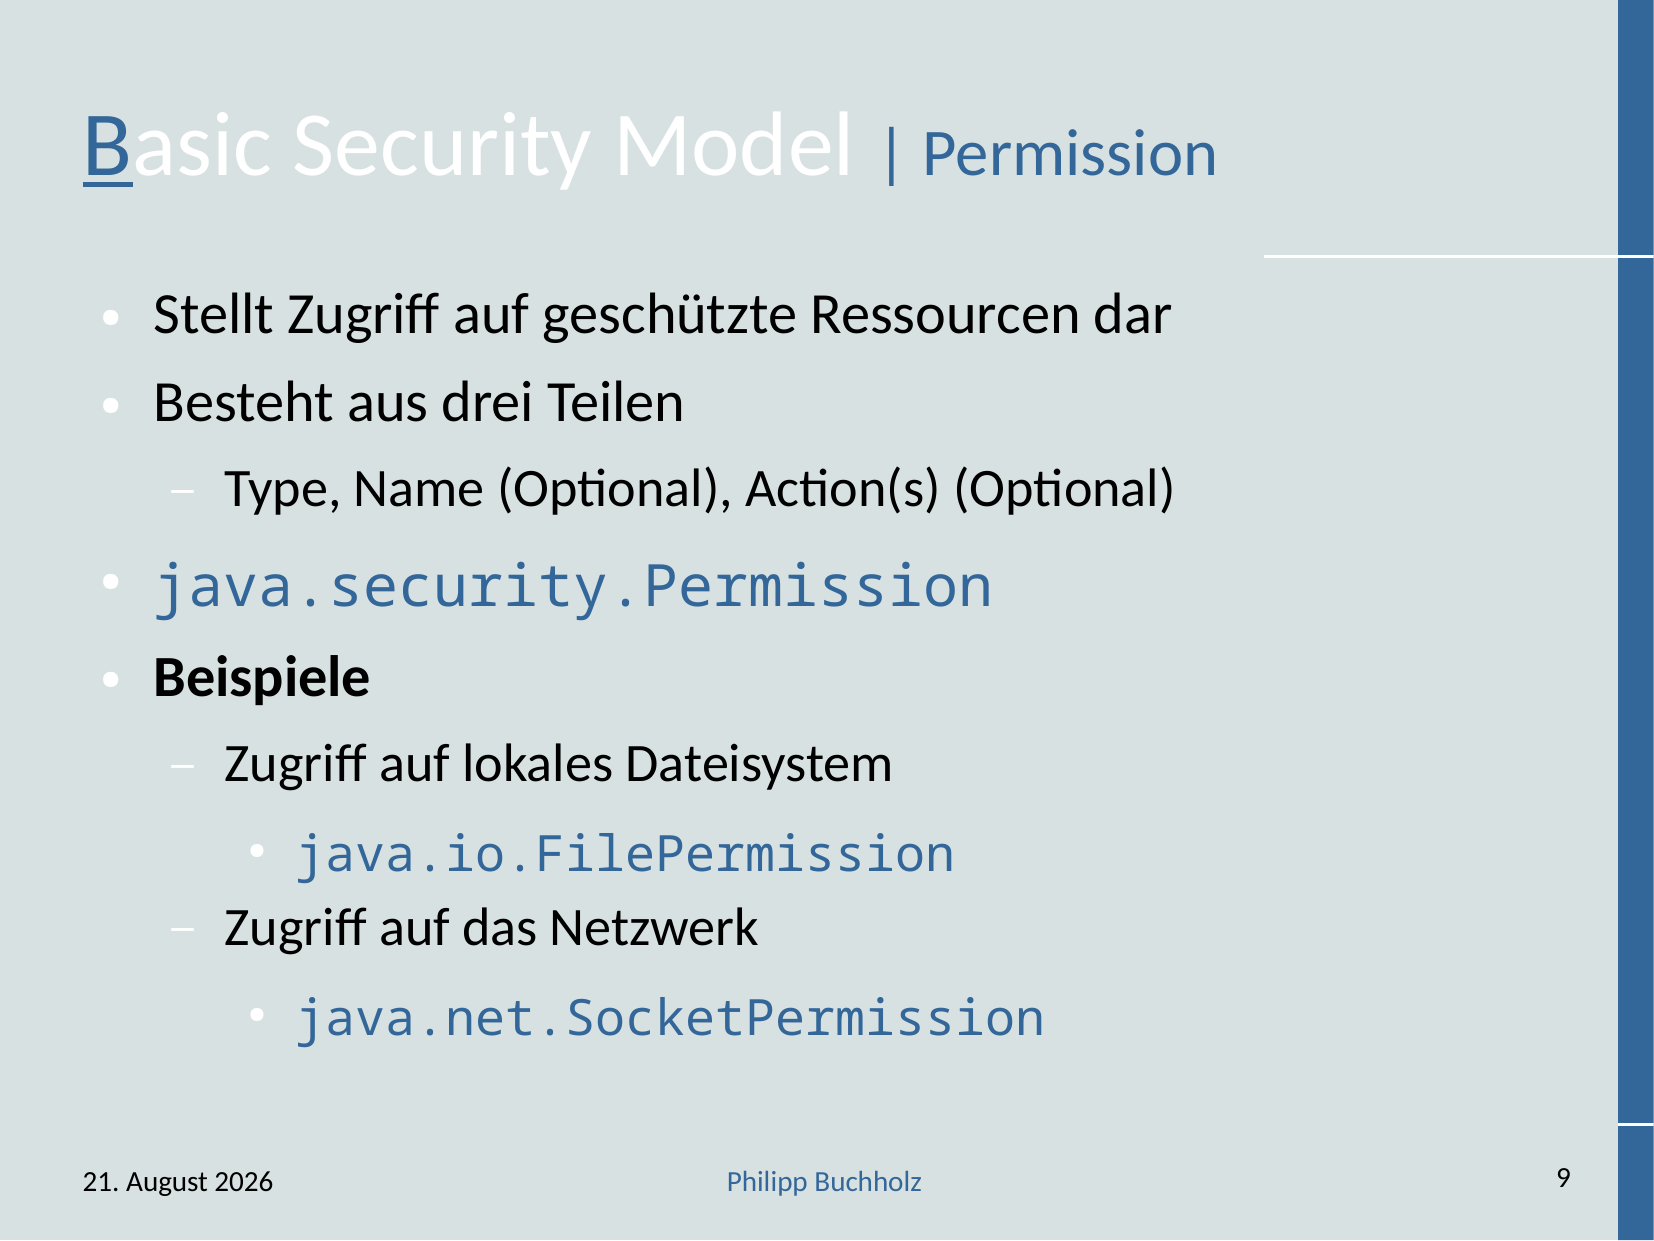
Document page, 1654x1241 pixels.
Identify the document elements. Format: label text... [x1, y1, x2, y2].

title Basic Security Model | Permission [82, 41, 1571, 265]
list Stellt Zugriff auf geschützte Ressourcen dar Besteht aus drei Teilen Type, Name (Optional), Action(s) (Optional) java.security.Permission Beispiele Zugriff auf lokales Dateisystem java.io.FilePermission Zugriff auf das Netzwerk java.net.SocketPermission [82, 290, 1571, 1126]
